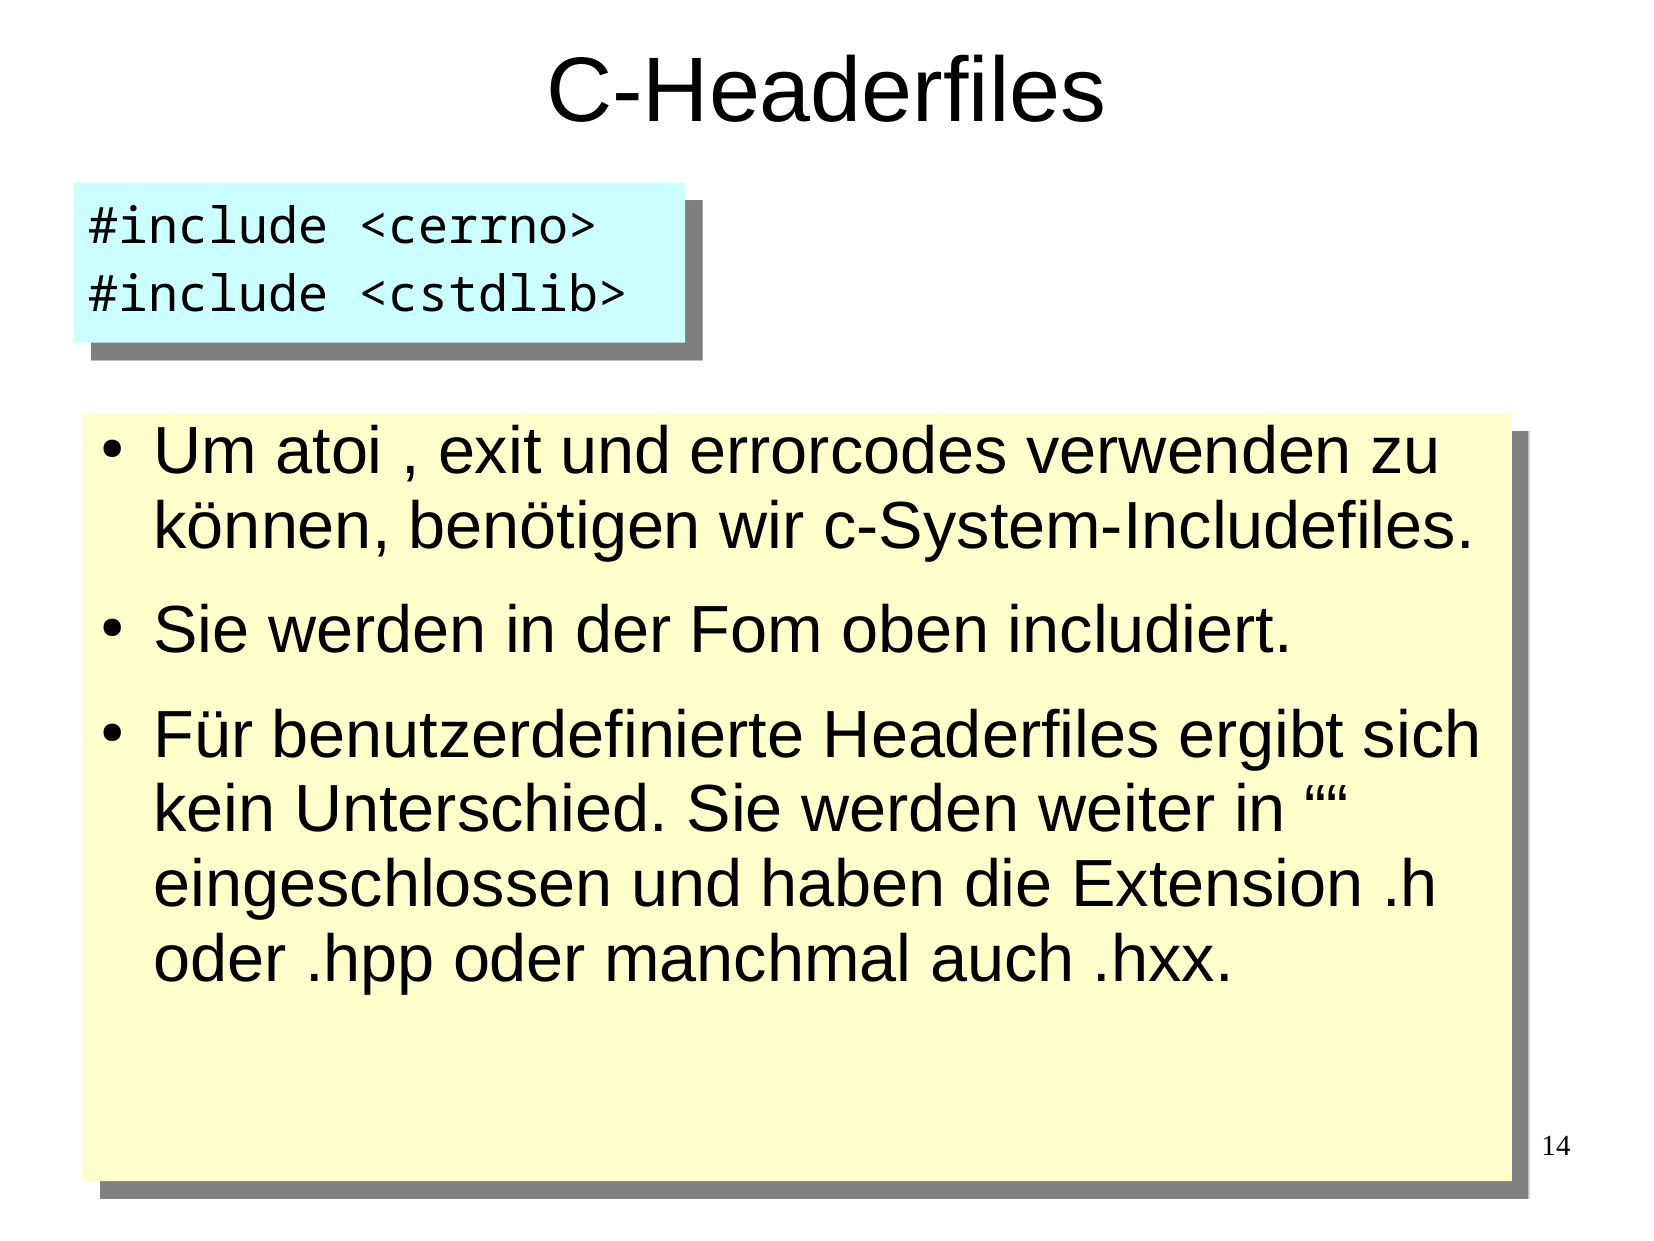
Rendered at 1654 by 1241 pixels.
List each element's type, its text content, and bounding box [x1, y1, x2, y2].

text_box #include <cerrno> #include <cstdlib> [73, 182, 686, 343]
list Um atoi , exit und errorcodes verwenden zu können, benötigen wir c-System-Includefiles. Sie werden in der Fom oben includiert. Für benutzerdefinierte Headerfiles ergibt sich kein Unterschied. Sie werden weiter in ““ eingeschlossen und haben die Extension .h oder .hpp oder manchmal auch .hxx. [82, 413, 1512, 1182]
title C-Headerfiles [82, 25, 1571, 154]
